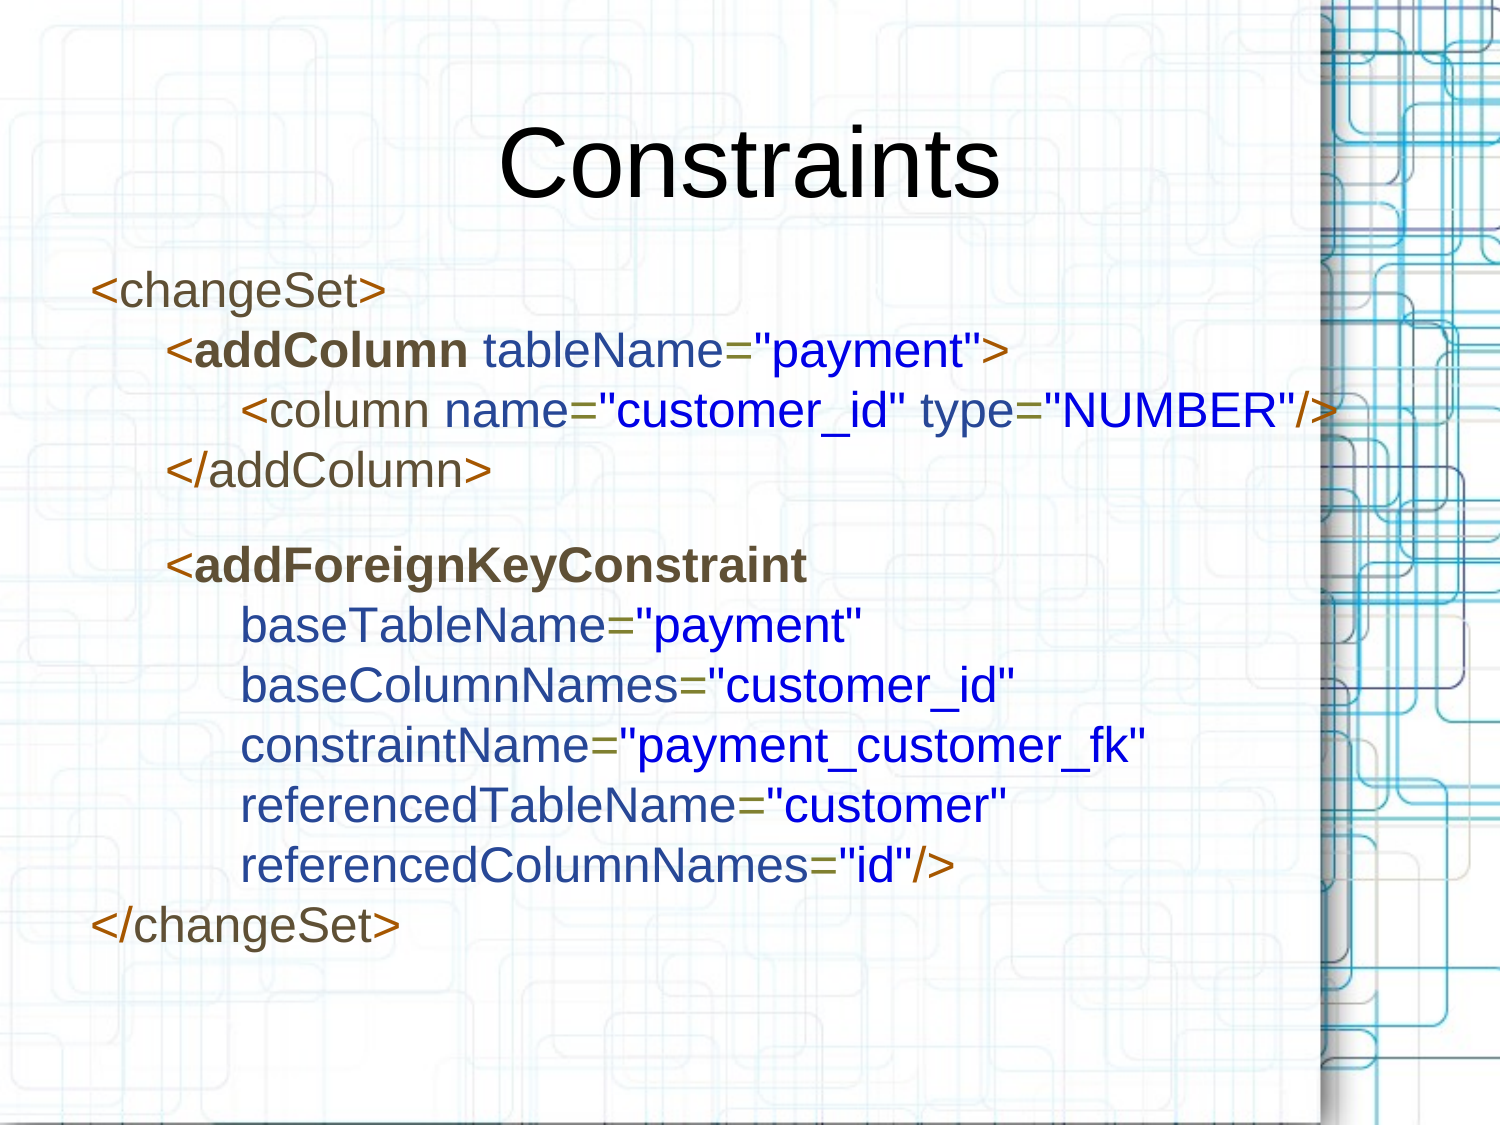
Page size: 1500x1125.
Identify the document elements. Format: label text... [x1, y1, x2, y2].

list <changeSet> <addColumn tableName="payment"> <column name="customer_id" type="NUMBER"/> </addColumn> <addForeignKeyConstraint baseTableName="payment" baseColumnNames="customer_id" constraintName="payment_customer_fk" referencedTableName="customer" referencedColumnNames="id"/> </changeSet> [75, 242, 1425, 1057]
title Constraints [75, 45, 1425, 233]
picture [0, 0, 1500, 1125]
